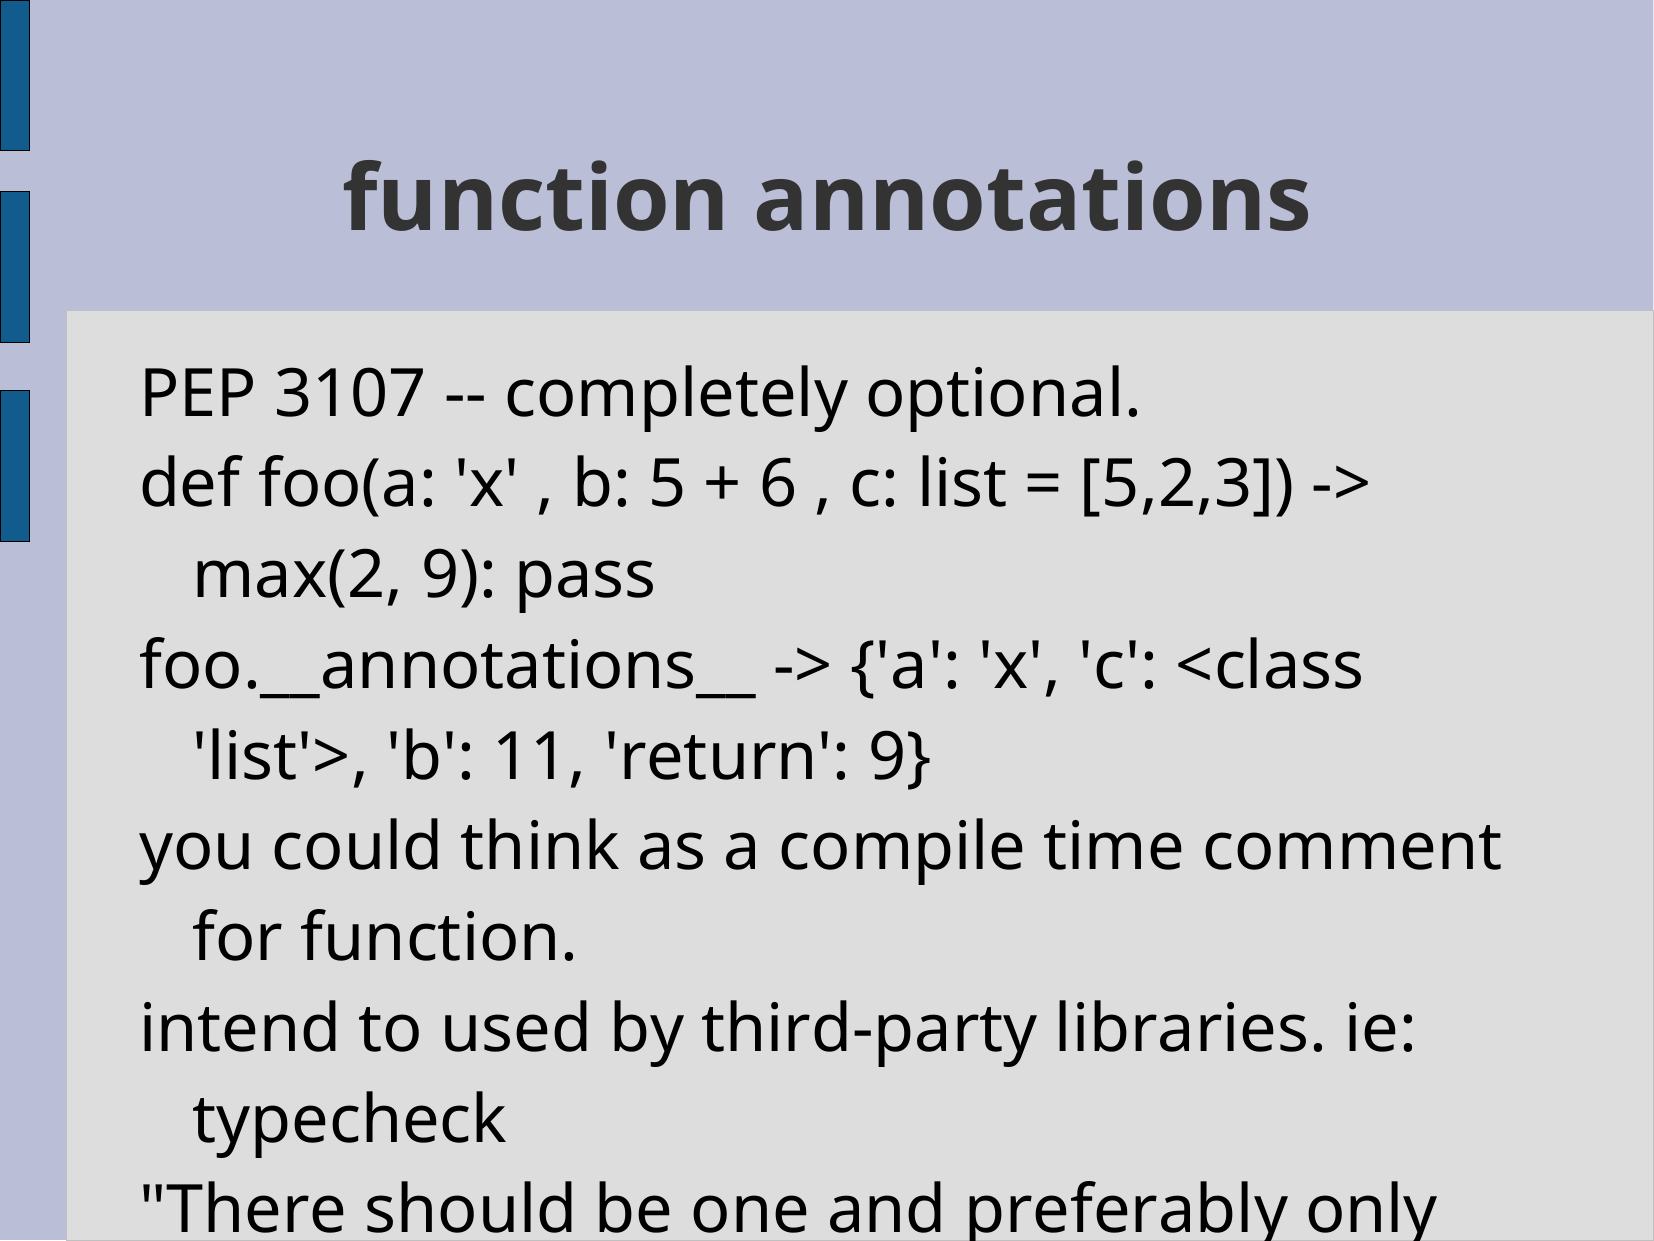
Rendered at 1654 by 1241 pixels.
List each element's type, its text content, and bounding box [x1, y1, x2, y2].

list PEP 3107 -- completely optional. def foo(a: 'x' , b: 5 + 6 , c: list = [5,2,3]) -> max(2, 9): pass foo.__annotations__ -> {'a': 'x', 'c': <class 'list'>, 'b': 11, 'return': 9} you could think as a compile time comment for function. intend to used by third-party libraries. ie: typecheck "There should be one and preferably only one obvious way to do it". [121, 344, 1534, 1226]
title function annotations [121, 98, 1534, 291]
